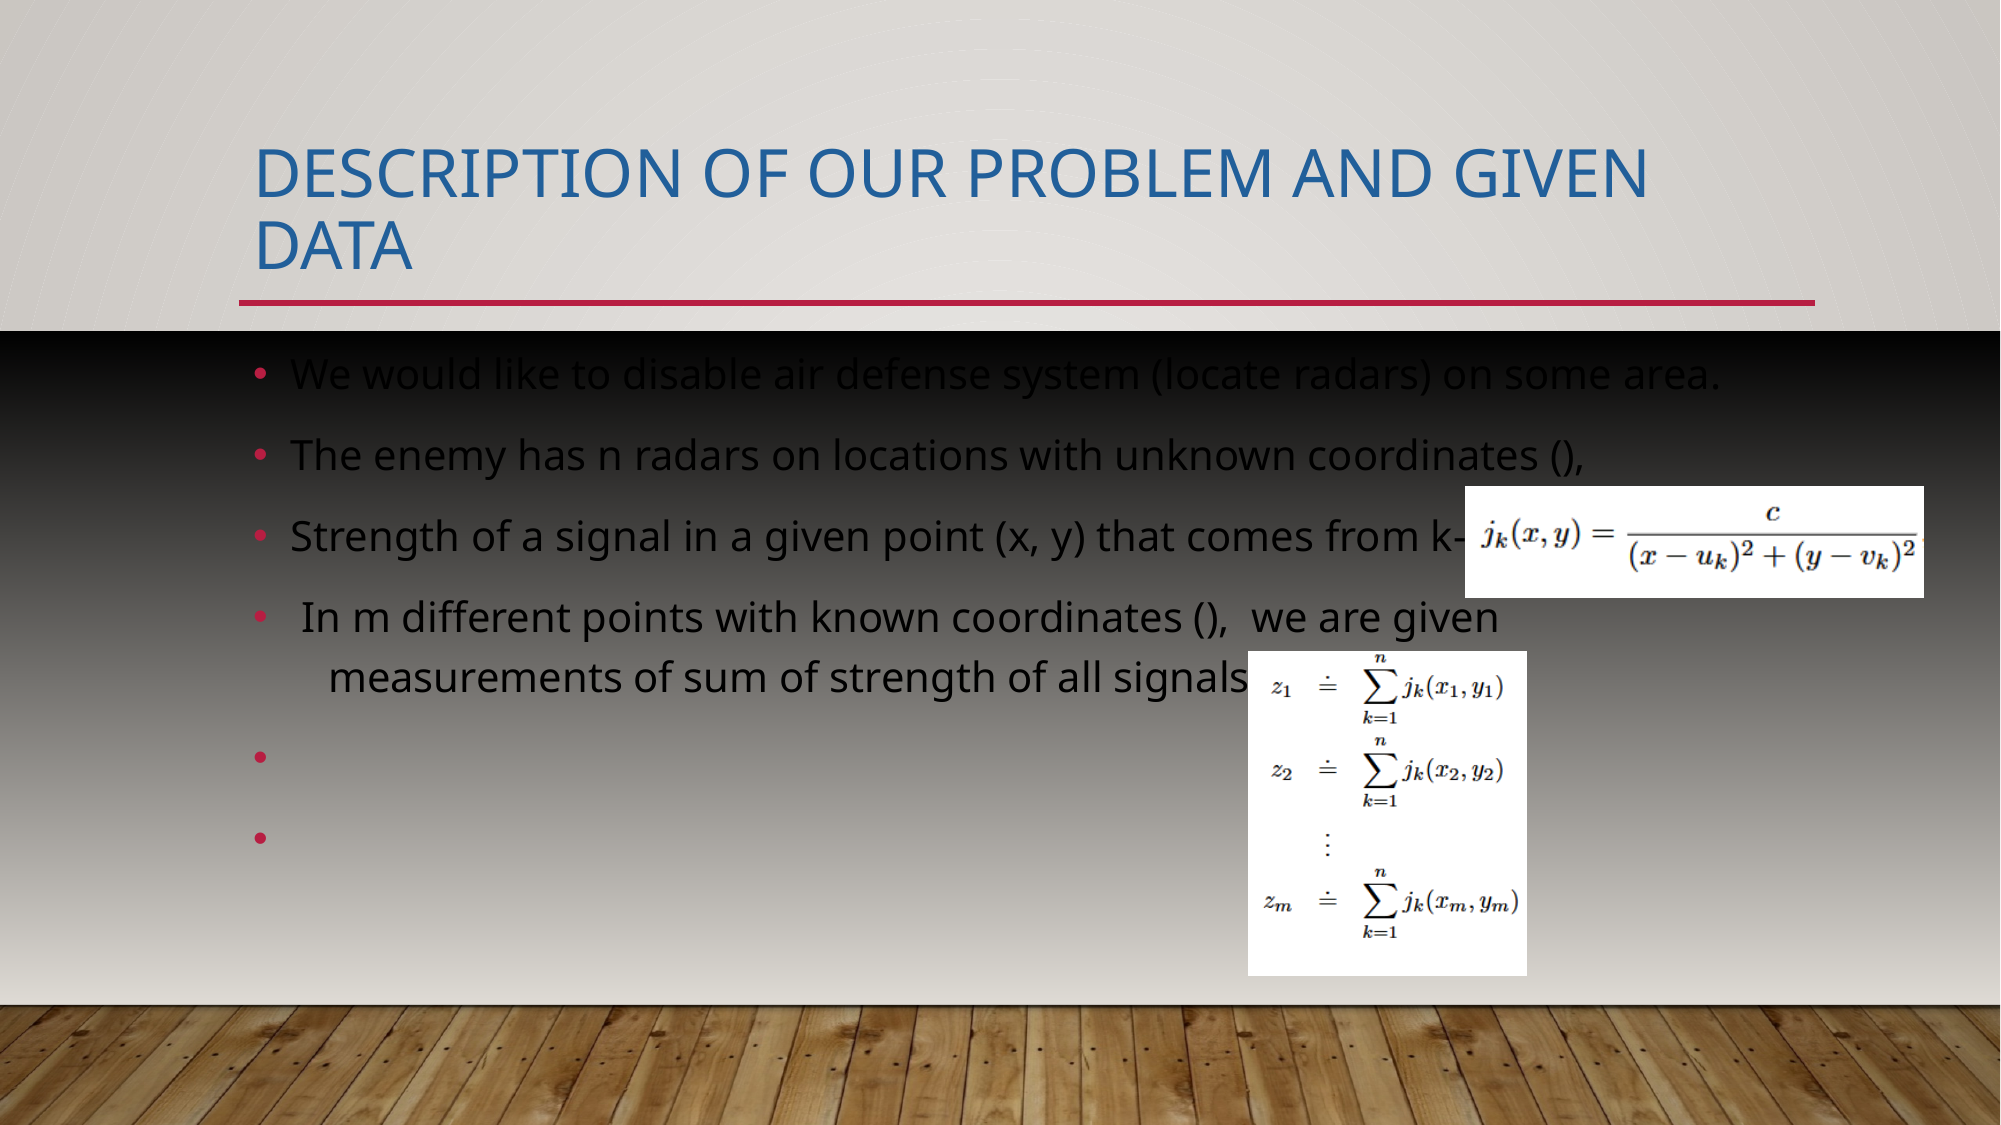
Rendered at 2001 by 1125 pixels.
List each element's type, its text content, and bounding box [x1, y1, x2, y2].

picture [1465, 486, 1924, 598]
picture [1248, 651, 1527, 976]
title Description of our problem and given data [238, 131, 1814, 305]
list We would like to disable air defense system (locate radars) on some area. The enemy has n radars on locations with unknown coordinates (), Strength of a signal in a given point (x, y) that comes from k-th radar In m different points with known coordinates (), we are given measurements of sum of strength of all signals in a point [238, 330, 1814, 897]
